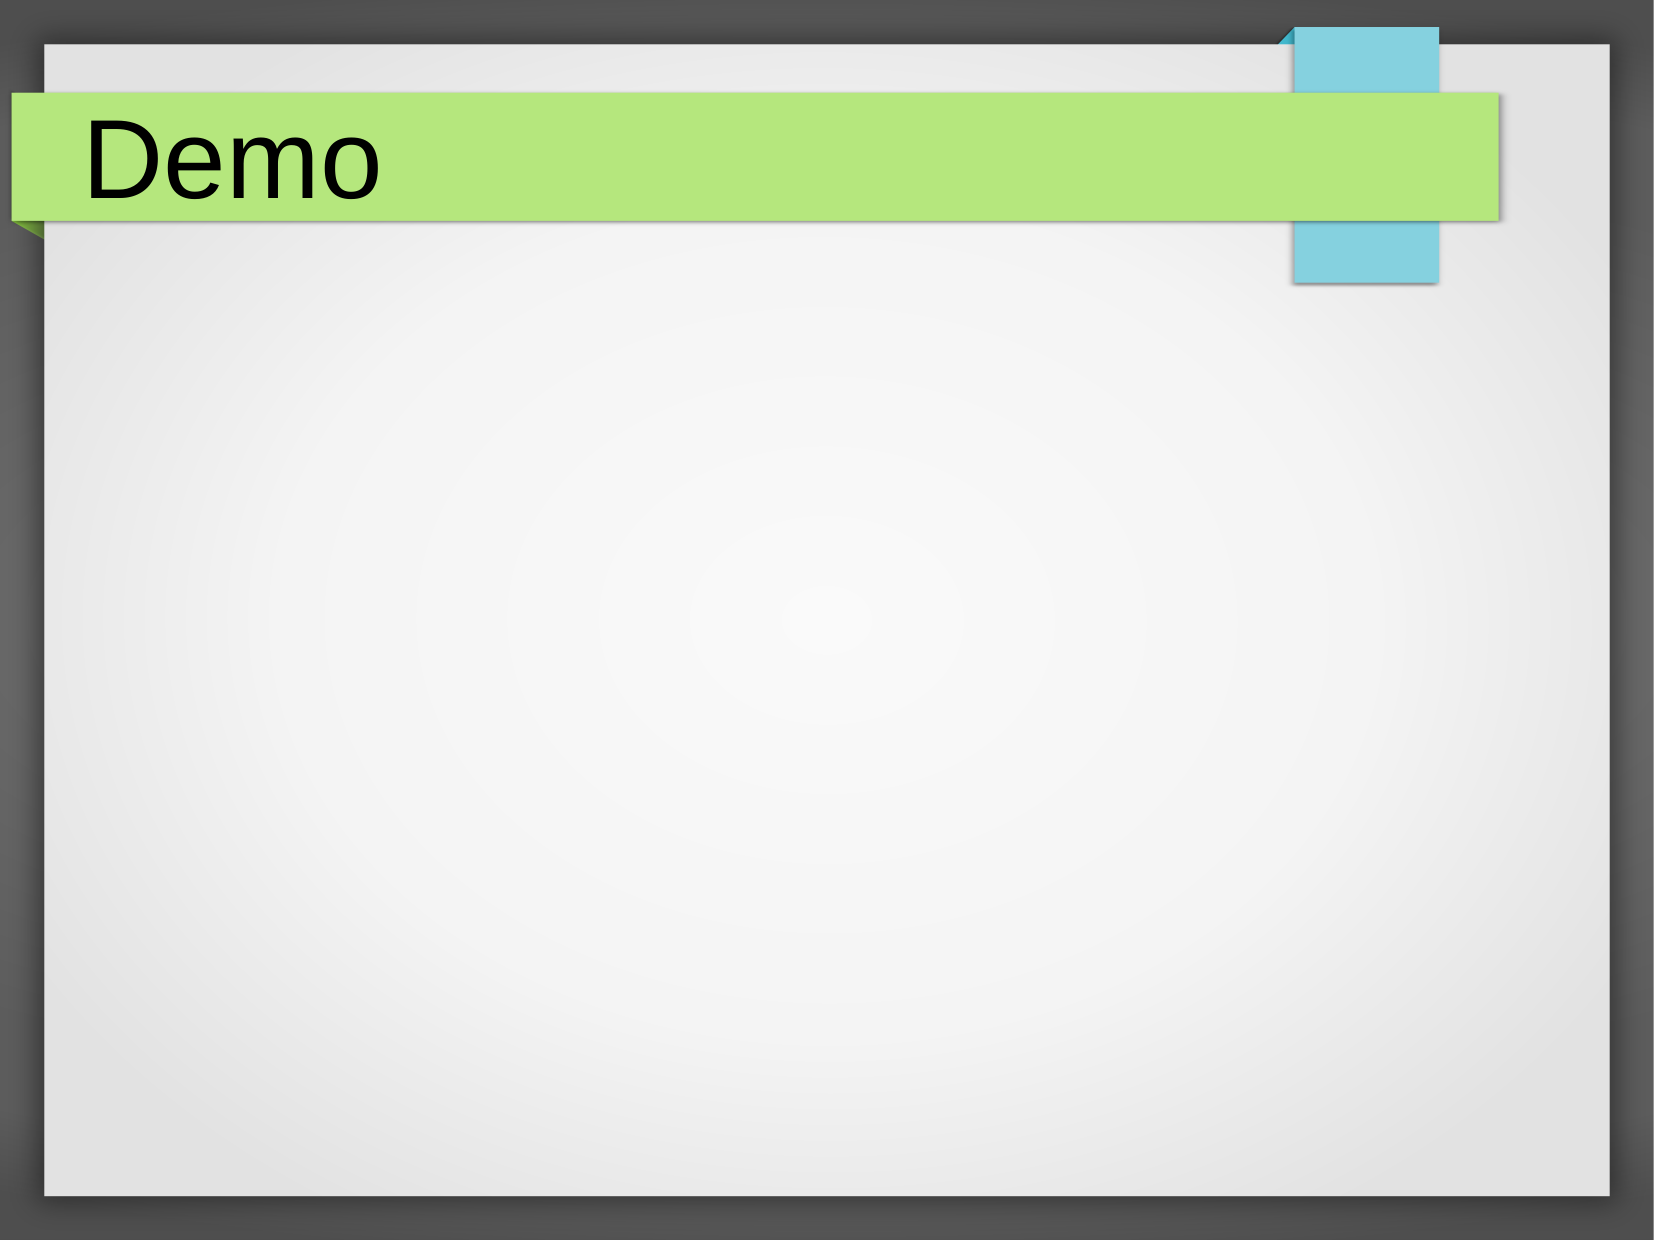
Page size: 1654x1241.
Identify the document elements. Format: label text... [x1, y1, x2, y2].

text_box Demo [82, 90, 1264, 217]
picture [0, 0, 1654, 1240]
